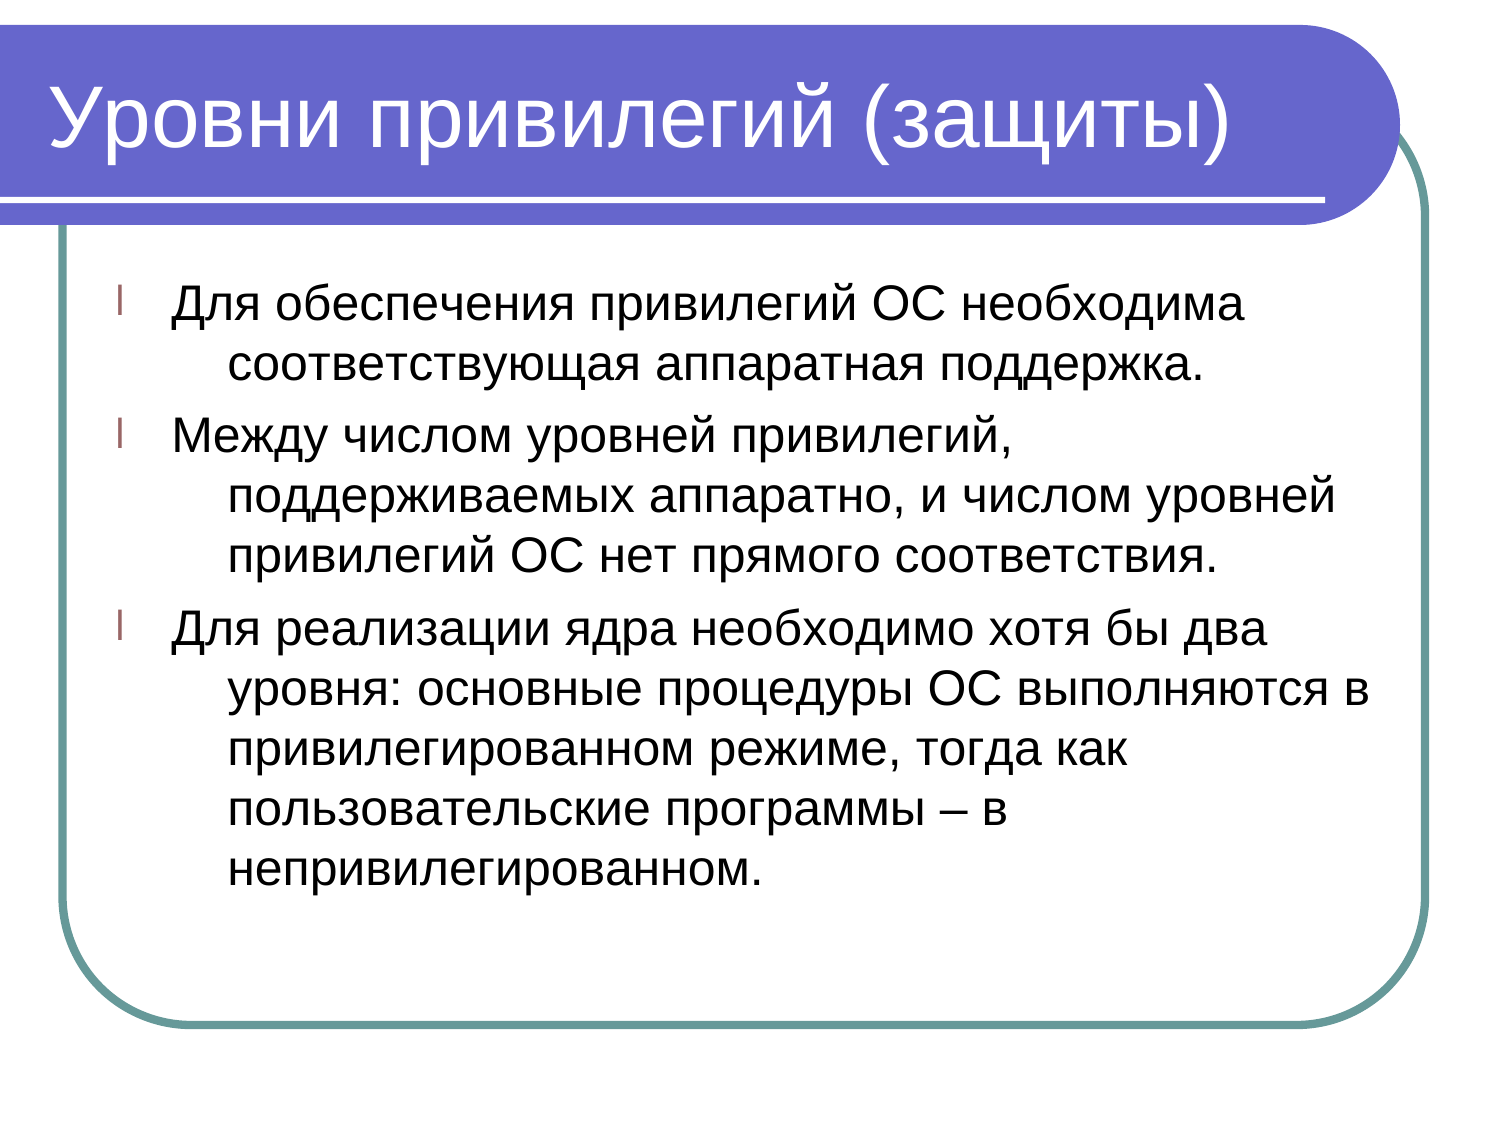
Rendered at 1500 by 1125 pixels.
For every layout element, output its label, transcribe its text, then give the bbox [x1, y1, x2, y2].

title Уровни привилегий (защиты) [32, 37, 1347, 188]
list Для обеспечения привилегий ОС необходима соответствующая аппаратная поддержка. Между числом уровней привилегий, поддерживаемых аппаратно, и числом уровней привилегий ОС нет прямого соответствия. Для реализации ядра необходимо хотя бы два уровня: основные процедуры ОС выполняются в привилегированном режиме, тогда как пользовательские программы – в непривилегированном. [99, 262, 1400, 988]
